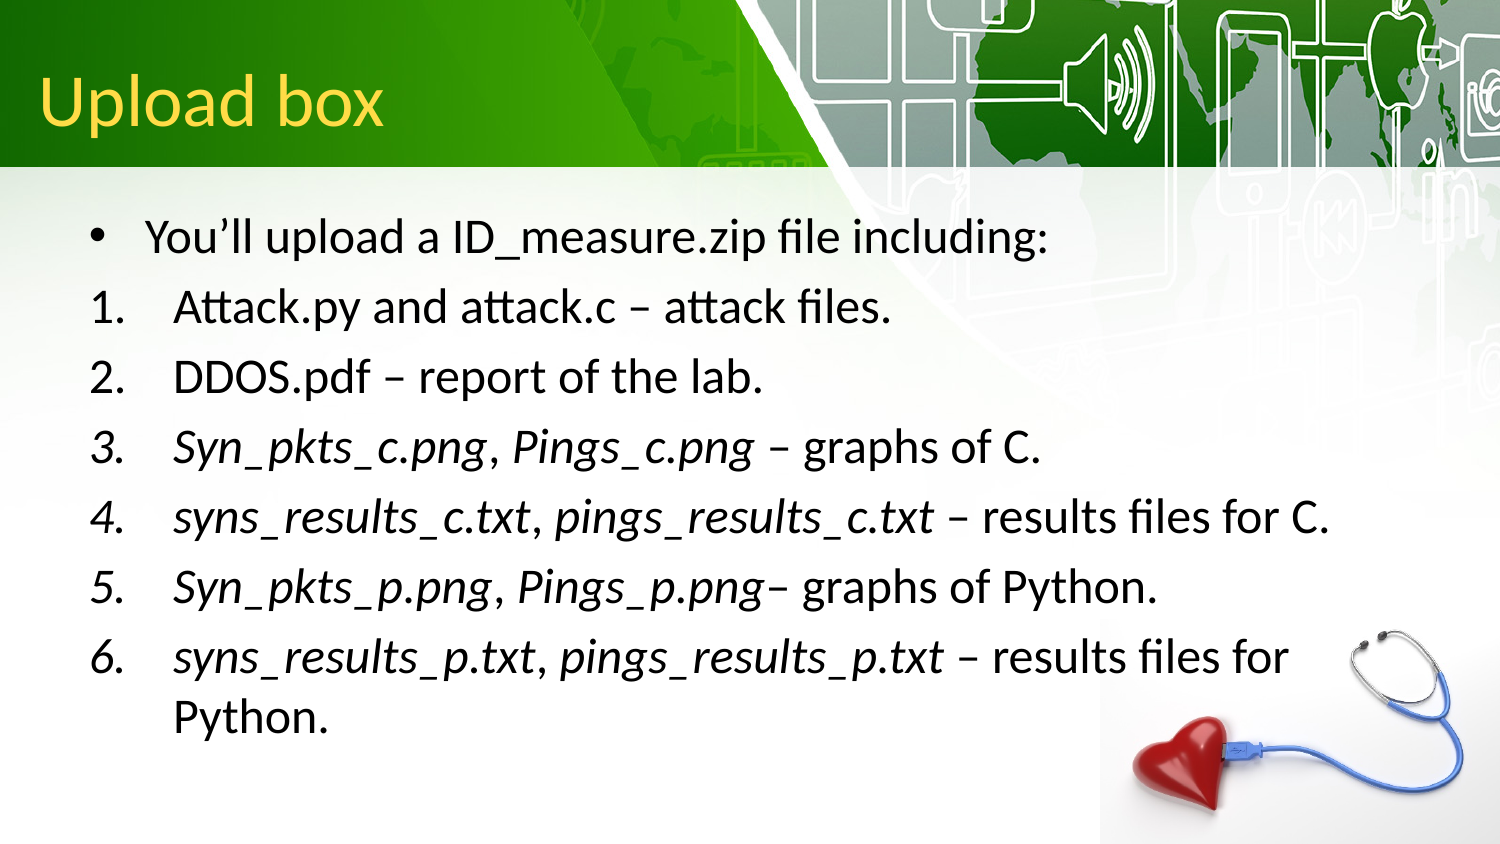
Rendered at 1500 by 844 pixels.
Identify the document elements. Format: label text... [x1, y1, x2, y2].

picture [0, 0, 1500, 844]
list You’ll upload a ID_measure.zip file including: Attack.py and attack.c – attack files. DDOS.pdf – report of the lab. Syn_pkts_c.png, Pings_c.png – graphs of C. syns_results_c.txt, pings_results_c.txt – results files for C. Syn_pkts_p.png, Pings_p.png– graphs of Python. syns_results_p.txt, pings_results_p.txt – results files for Python. [73, 196, 1427, 798]
title Upload box [23, 21, 1352, 172]
